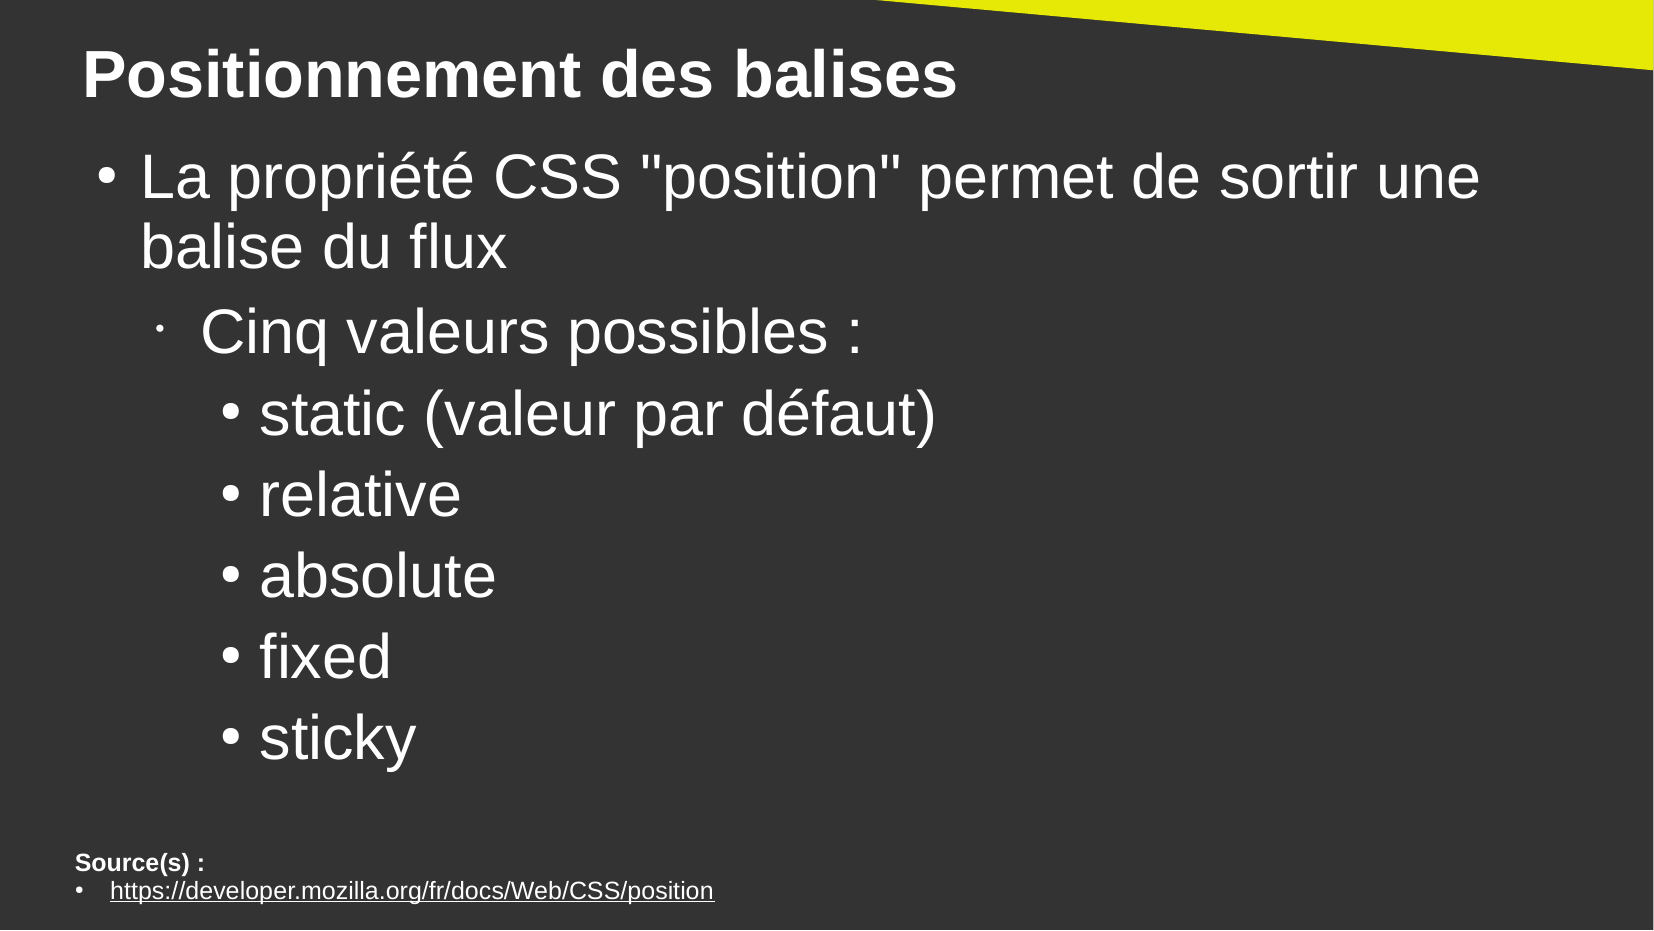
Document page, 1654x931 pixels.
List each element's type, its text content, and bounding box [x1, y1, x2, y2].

list La propriété CSS "position" permet de sortir une balise du flux Cinq valeurs possibles : static (valeur par défaut) relative absolute fixed sticky [80, 141, 1620, 780]
text_box Source(s) : https://developer.mozilla.org/fr/docs/Web/CSS/position [60, 841, 1546, 931]
text_box [875, 0, 1654, 71]
title Positionnement des balises [82, 37, 1571, 114]
